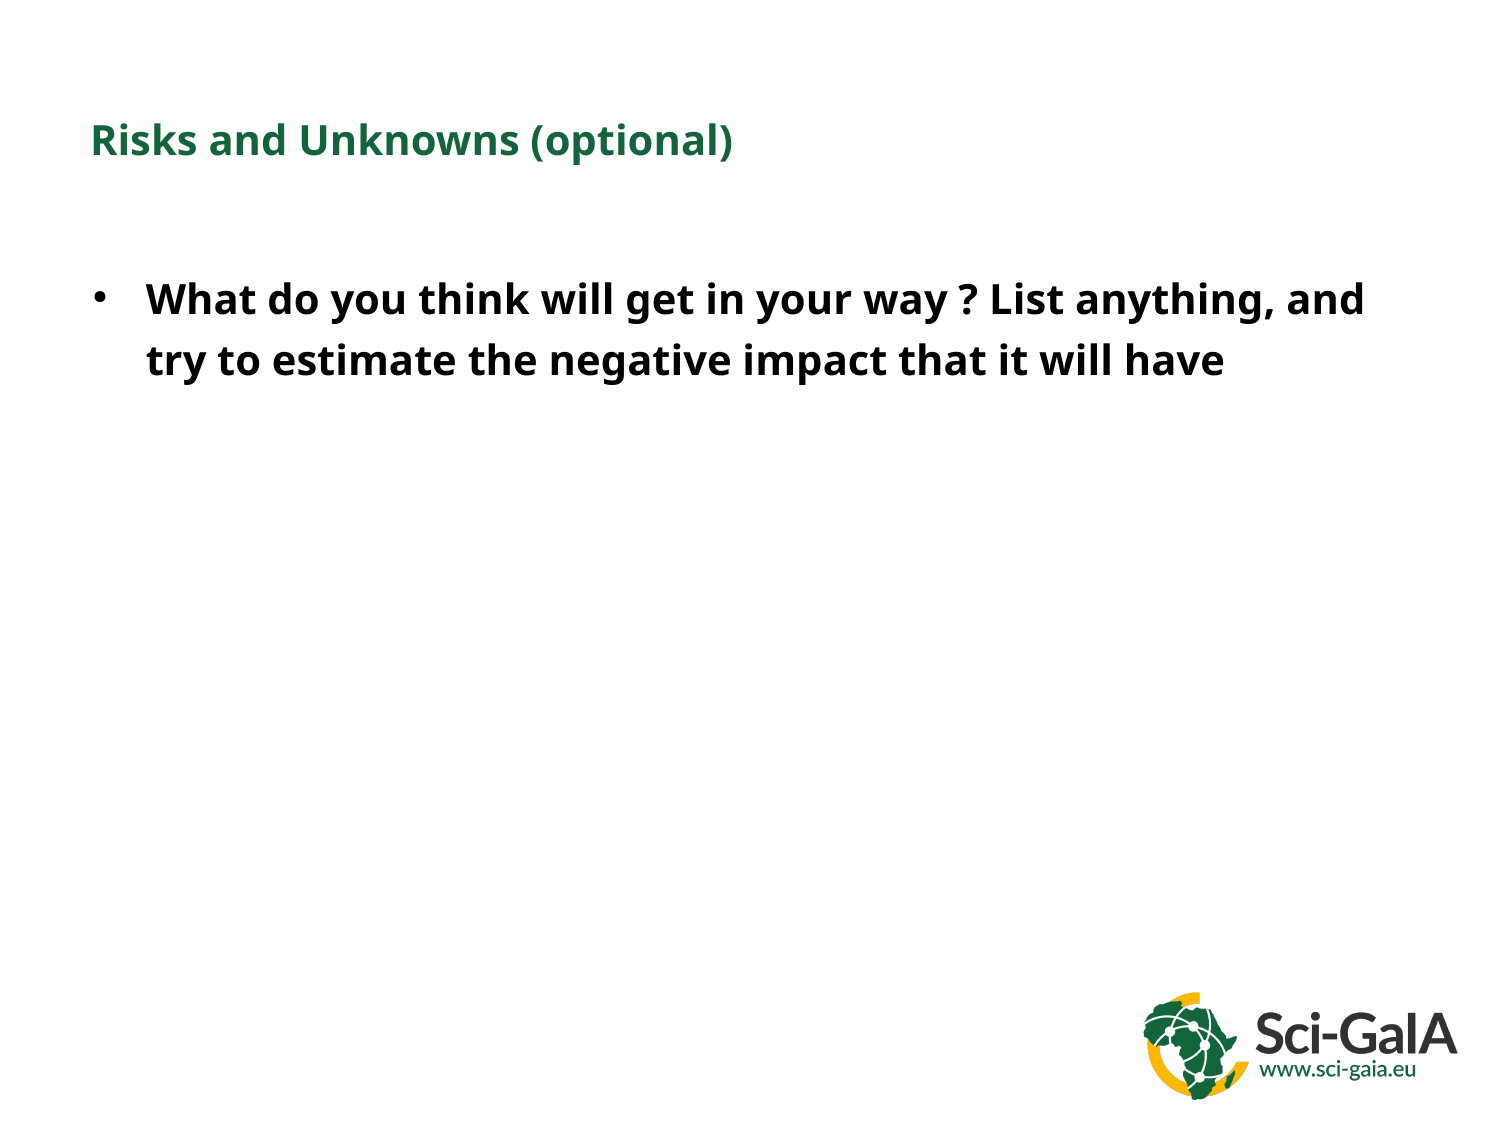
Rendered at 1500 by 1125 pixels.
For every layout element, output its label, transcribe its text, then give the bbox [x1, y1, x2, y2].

list What do you think will get in your way ? List anything, and try to estimate the negative impact that it will have [75, 263, 1425, 916]
title Risks and Unknowns (optional) [75, 44, 1425, 233]
picture [1137, 985, 1466, 1106]
